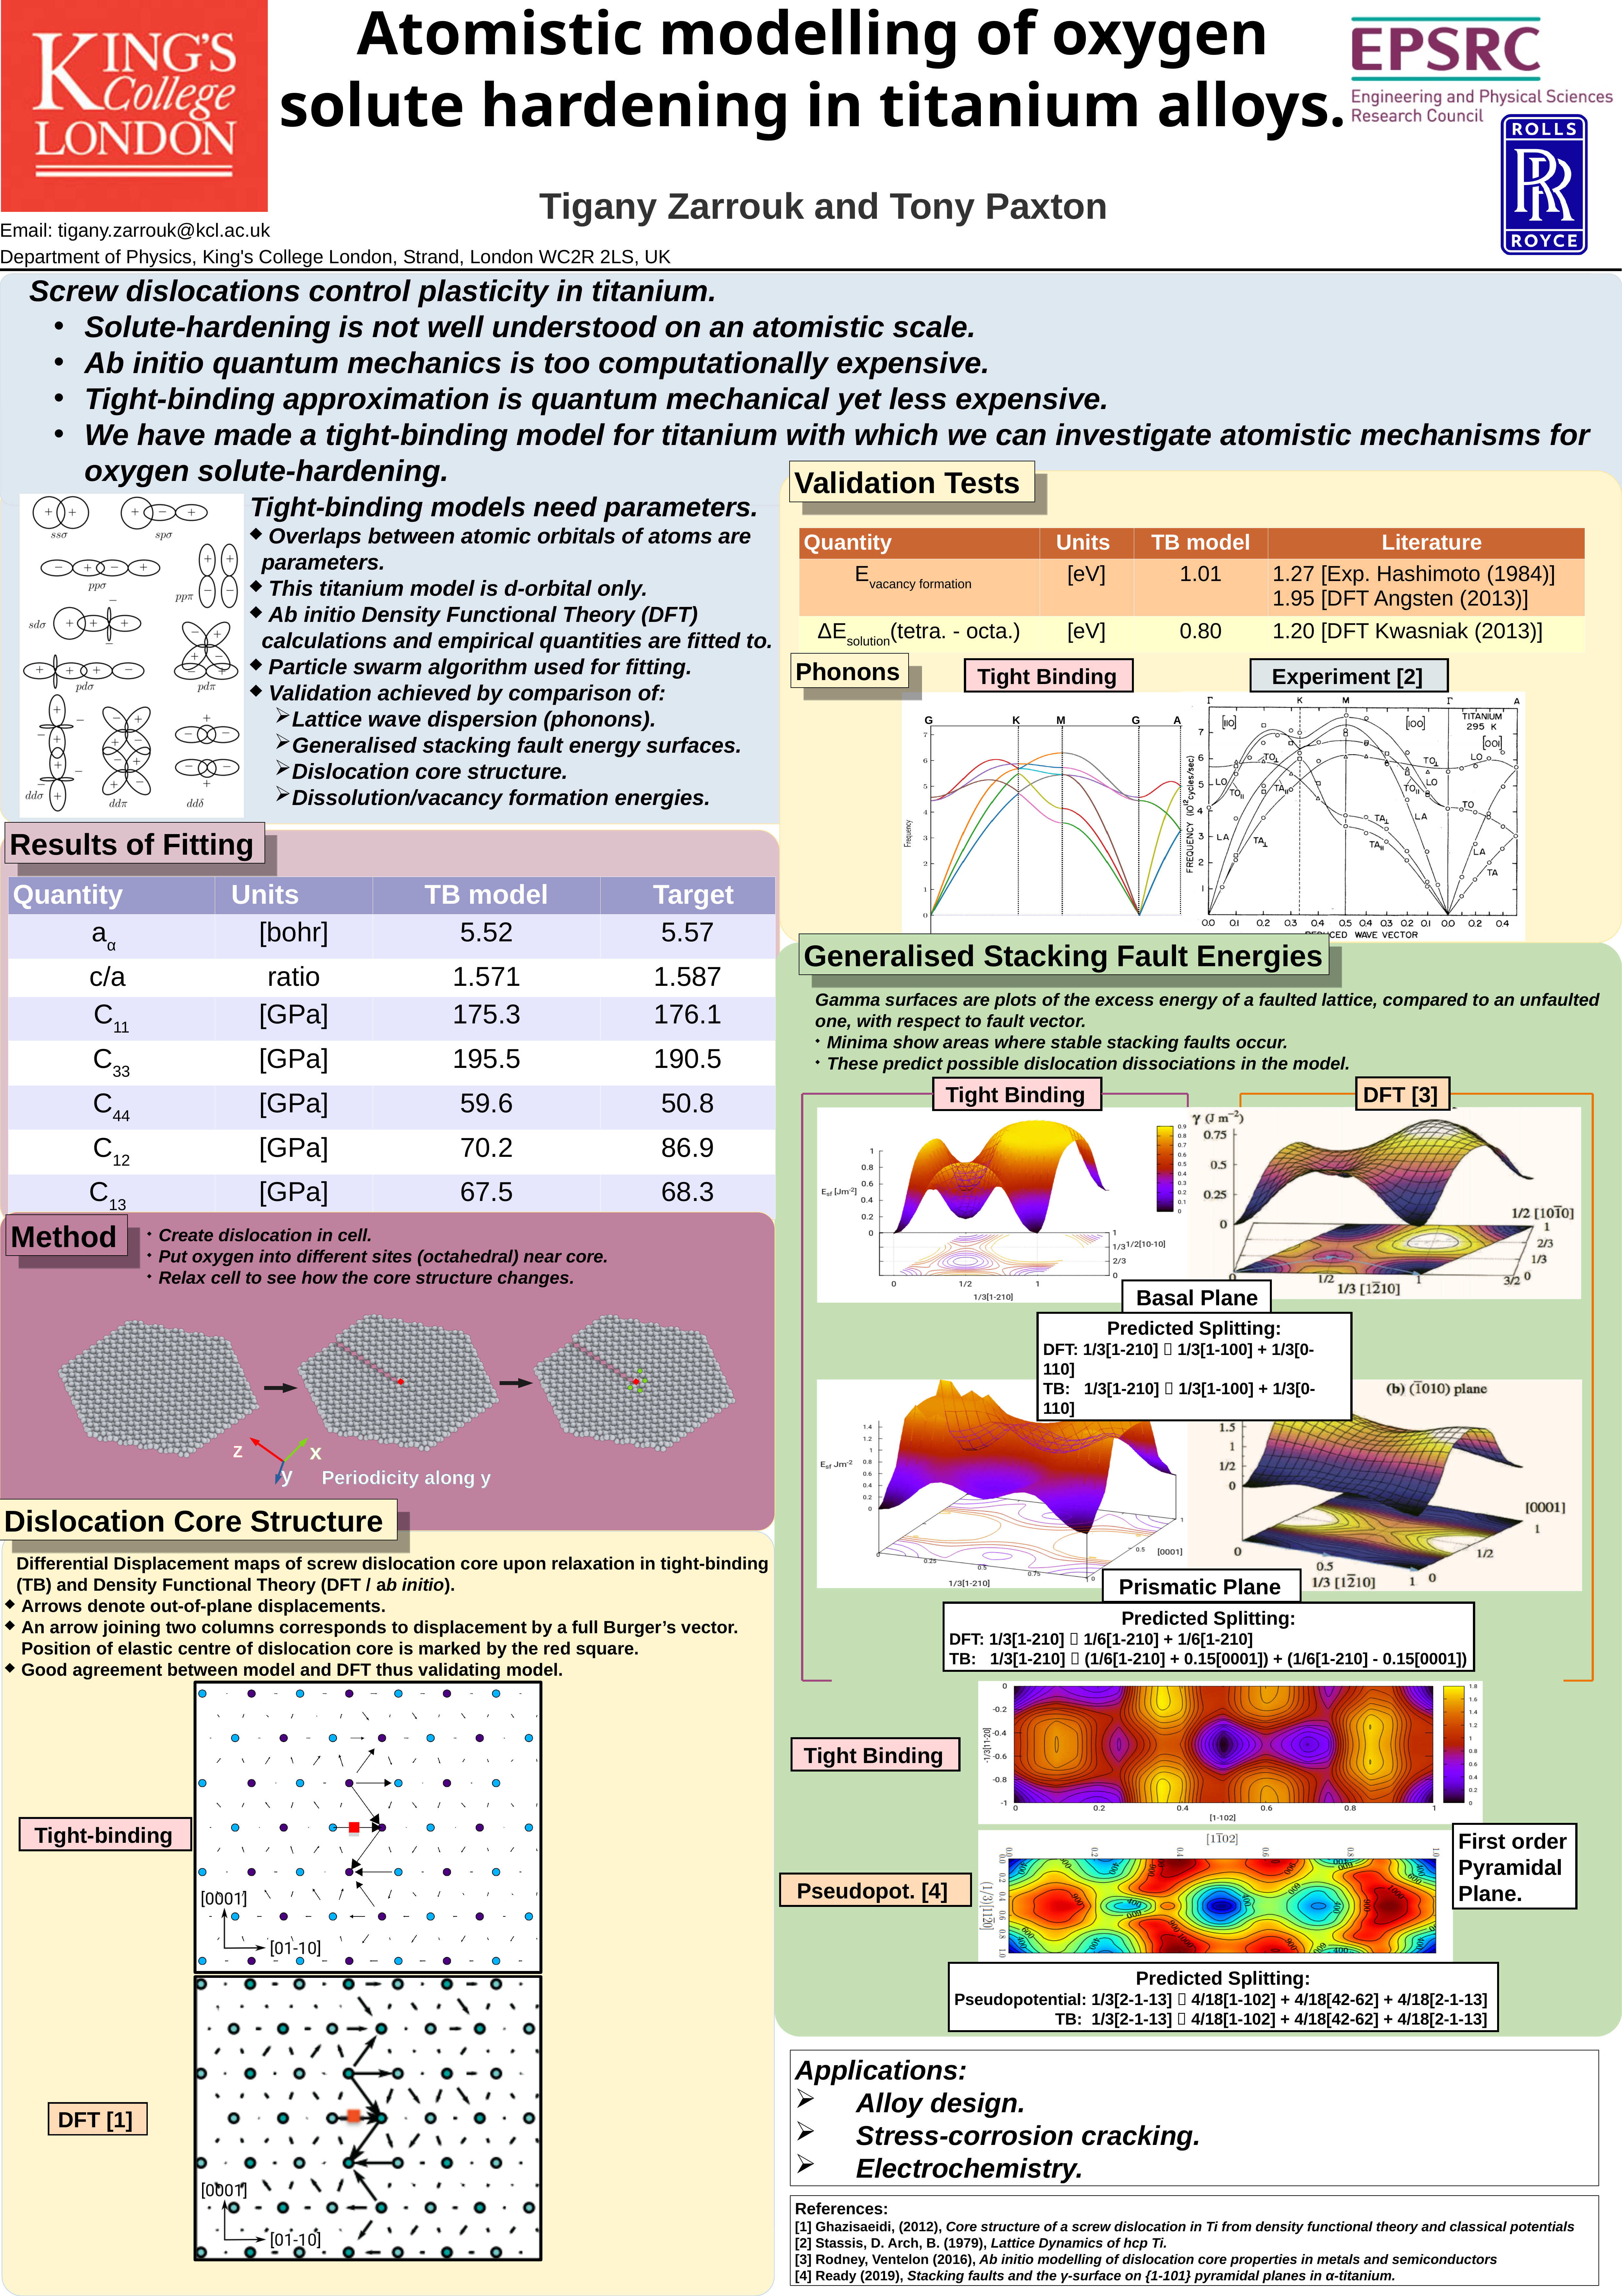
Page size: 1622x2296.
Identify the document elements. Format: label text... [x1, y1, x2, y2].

table_cell 0.80 [1134, 616, 1268, 653]
table_header Units [215, 877, 373, 914]
table_header Quantity [824, 528, 1040, 559]
text_box Predicted Splitting: Pseudopotential: 1/3[2-1-13]  4/18[1-102] + 4/18[42-62] + 4/18[2-1-13] TB: 1/3[2-1-13]  4/18[1-102] + 4/18[42-62] + 4/18[2-1-13] [949, 1962, 1498, 2031]
table_cell C44 [9, 1086, 215, 1130]
table_cell 1.571 [373, 959, 600, 997]
text_box [0, 274, 245, 822]
table_cell 1.27 [Exp. Hashimoto (1984)] 1.95 [DFT Angsten (2013)] [1268, 559, 1585, 616]
text_box Tigany Zarrouk and Tony Paxton [939, 203, 947, 214]
picture [902, 692, 1526, 941]
table_cell c/a [9, 959, 215, 997]
text_box A [1164, 710, 1190, 729]
table_cell ratio [215, 959, 373, 997]
table_cell C13 [9, 1174, 215, 1214]
text_box G [1123, 710, 1149, 729]
text_box Atomistic modelling of oxygen solute hardening in titanium alloys. [268, 0, 1358, 141]
text_box Tigany Zarrouk and Tony Paxton [578, 202, 586, 214]
table_cell 1.01 [1134, 559, 1268, 616]
picture [1358, 5, 1618, 255]
table_header Units [1040, 528, 1134, 559]
text_box Applications: Alloy design. Stress-corrosion cracking. Electrochemistry. [790, 2050, 1599, 2186]
table_cell [GPa] [215, 1130, 373, 1174]
text_box Create dislocation in cell. Put oxygen into different sites (octahedral) near core. Relax cell to see how the core structure changes. [142, 1221, 633, 1290]
text_box Basal Plane [1122, 1280, 1271, 1313]
table_cell 68.3 [601, 1174, 775, 1219]
text_box Results of Fitting [241, 841, 245, 852]
table_cell 70.2 [373, 1130, 600, 1174]
table_cell 176.1 [601, 997, 775, 1041]
text_box [349, 1822, 360, 1833]
text_box DFT [3] [1356, 1077, 1450, 1110]
text_box Pseudopot. [4] [780, 1873, 971, 1906]
text_box [0, 471, 1622, 2296]
table_cell aα [9, 915, 215, 959]
text_box Predicted Splitting: DFT: 1/3[1-210]  1/6[1-210] + 1/6[1-210] TB: 1/3[1-210]  (1/6[1-210] + 0.15[0001]) + (1/6[1-210] - 0.15[0001]) [944, 1602, 1474, 1671]
text_box [781, 476, 790, 487]
text_box Tight Binding [791, 1738, 960, 1771]
table_cell 86.9 [601, 1130, 775, 1174]
table_cell [GPa] [215, 997, 373, 1041]
table_cell C12 [9, 1130, 215, 1174]
table_cell 1.587 [601, 959, 775, 997]
text_box Screw dislocations control plasticity in titanium. Solute-hardening is not well understood on an atomistic scale. Ab initio quantum mechanics is too computationally expensive. Tight-binding approximation is quantum mechanical yet less expensive. We have made a tight-binding model for titanium with which we can investigate atomistic mechanisms for oxygen solute-hardening. [25, 269, 1622, 489]
text_box Tigany Zarrouk and Tony Paxton [622, 203, 629, 214]
table_header Target [601, 877, 775, 914]
table_cell ΔEsolution(tetra. - octa.) [824, 616, 1040, 653]
table_cell 5.57 [601, 915, 775, 959]
picture [196, 1684, 540, 1971]
text_box Tight Binding [965, 659, 1133, 692]
picture [249, 1438, 259, 1458]
text_box M [1047, 710, 1072, 729]
text_box Tigany Zarrouk and Tony Paxton [745, 202, 754, 214]
text_box G [916, 710, 942, 729]
text_box DFT [1] [48, 2103, 147, 2135]
text_box Tigany Zarrouk and Tony Paxton [916, 202, 925, 214]
table_header Literature [1268, 528, 1585, 559]
text_box Experiment [2] [1251, 659, 1448, 692]
text_box Method [6, 1215, 128, 1256]
text_box K [1003, 710, 1029, 729]
table_cell 195.5 [373, 1041, 600, 1085]
picture [1, 0, 268, 212]
text_box Differential Displacement maps of screw dislocation core upon relaxation in tight-binding (TB) and Density Functional Theory (DFT / ab initio). Arrows denote out-of-plane displacements. An arrow joining two columns corresponds to displacement by a full Burger’s vector. Position of elastic centre of dislocation core is marked by the red square. Good agreement between model and DFT thus validating model. [0, 1549, 782, 1682]
text_box Tight-binding models need parameters. Overlaps between atomic orbitals of atoms are parameters. This titanium model is d-orbital only. Ab initio Density Functional Theory (DFT) calculations and empirical quantities are fitted to. Particle swarm algorithm used for fitting. Validation achieved by comparison of: Lattice wave dispersion (phonons). Generalised stacking fault energy surfaces. Dislocation core structure. Dissolution/vacancy formation energies. [245, 487, 824, 877]
picture [817, 1107, 1581, 1303]
text_box z [220, 1432, 249, 1465]
text_box Tigany Zarrouk and Tony Paxton [864, 202, 872, 214]
text_box Periodicity along y [269, 1462, 544, 1491]
text_box Predicted Splitting: DFT: 1/3[1-210]  1/3[1-100] + 1/3[0-110] TB: 1/3[1-210]  1/3[1-100] + 1/3[0-110] [1037, 1313, 1352, 1421]
table_cell [eV] [1040, 559, 1134, 616]
text_box Tigany Zarrouk and Tony Paxton [534, 176, 1113, 229]
text_box Results of Fitting [5, 822, 245, 864]
picture [196, 1978, 540, 2259]
text_box Dislocation Core Structure [0, 1499, 398, 1540]
table_cell [GPa] [215, 1041, 373, 1085]
table_cell 190.5 [601, 1041, 775, 1085]
text_box Phonons [824, 653, 909, 688]
picture [978, 1830, 1453, 1962]
table_cell 67.5 [373, 1174, 600, 1212]
picture [978, 1681, 1483, 1824]
table_header TB model [1134, 528, 1268, 559]
picture [20, 494, 244, 818]
table_cell 1.20 [DFT Kwasniak (2013)] [1268, 616, 1585, 653]
table_cell [GPa] [215, 1174, 373, 1212]
table_header TB model [373, 877, 600, 914]
text_box Generalised Stacking Fault Energies [799, 934, 1329, 975]
text_box References: [1] Ghazisaeidi, (2012), Core structure of a screw dislocation in Ti from density functional theory and classical potentials [2] Stassis, D. Arch, B. (1979), Lattice Dynamics of hcp Ti. [3] Rodney, Ventelon (2016), Ab initio modelling of dislocation core properties in metals and semiconductors [4] Ready (2019), Stacking faults and the γ-surface on {1-101} pyramidal planes in α-titanium. [790, 2196, 1599, 2286]
text_box Tigany Zarrouk and Tony Paxton [842, 203, 850, 214]
picture [298, 1314, 500, 1452]
text_box Gamma surfaces are plots of the excess energy of a faulted lattice, compared to an unfaulted one, with respect to fault vector. Minima show areas where stable stacking faults occur. These predict possible dislocation dissociations in the model. [811, 985, 1610, 1076]
text_box x [298, 1434, 327, 1462]
picture [534, 1314, 736, 1452]
text_box Validation Tests [790, 461, 1035, 502]
table_header Quantity [9, 877, 215, 914]
table_cell 59.6 [373, 1086, 600, 1130]
table_cell C33 [9, 1041, 215, 1085]
table_cell Evacancy formation [824, 559, 1040, 616]
table_cell 50.8 [601, 1086, 775, 1130]
table_cell [eV] [1040, 616, 1134, 653]
text_box [2, 1531, 774, 1549]
table_cell C11 [9, 997, 215, 1041]
text_box First order Pyramidal Plane. [1453, 1824, 1577, 1909]
text_box Email: tigany.zarrouk@kcl.ac.uk Department of Physics, King's College London, Strand, London WC2R 2LS, UK [0, 214, 976, 270]
text_box Tight Binding [933, 1077, 1101, 1110]
table_cell [GPa] [215, 1086, 373, 1130]
picture [58, 1320, 259, 1458]
table_cell ΔEsolution(tetra. - octa.) [824, 625, 829, 637]
text_box Prismatic Plane [1103, 1569, 1301, 1602]
table_cell 5.52 [373, 915, 600, 959]
text_box y [269, 1457, 299, 1462]
text_box Tight-binding [20, 1818, 192, 1851]
picture [817, 1379, 1582, 1591]
table_cell [bohr] [215, 915, 373, 959]
table_cell 175.3 [373, 997, 600, 1041]
